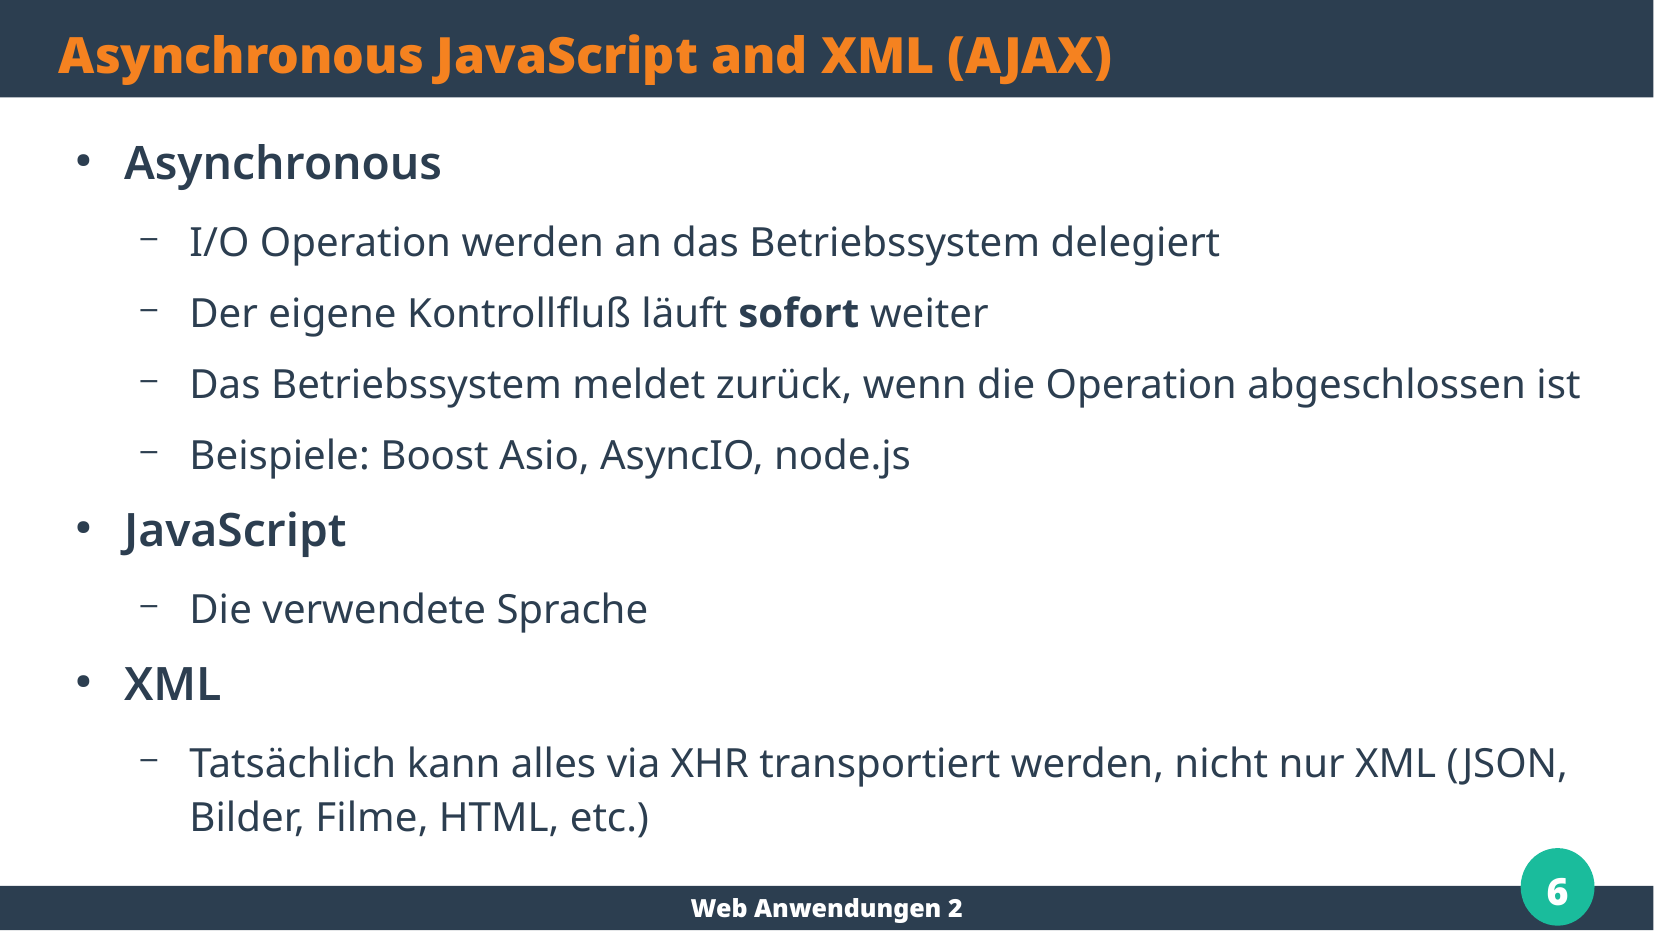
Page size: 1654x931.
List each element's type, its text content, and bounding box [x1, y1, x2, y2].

list Asynchronous I/O Operation werden an das Betriebssystem delegiert Der eigene Kontrollfluß läuft sofort weiter Das Betriebssystem meldet zurück, wenn die Operation abgeschlossen ist Beispiele: Boost Asio, AsyncIO, node.js JavaScript Die verwendete Sprache XML Tatsächlich kann alles via XHR transportiert werden, nicht nur XML (JSON, Bilder, Filme, HTML, etc.) [59, 129, 1595, 864]
title Asynchronous JavaScript and XML (AJAX) [59, 8, 1595, 89]
